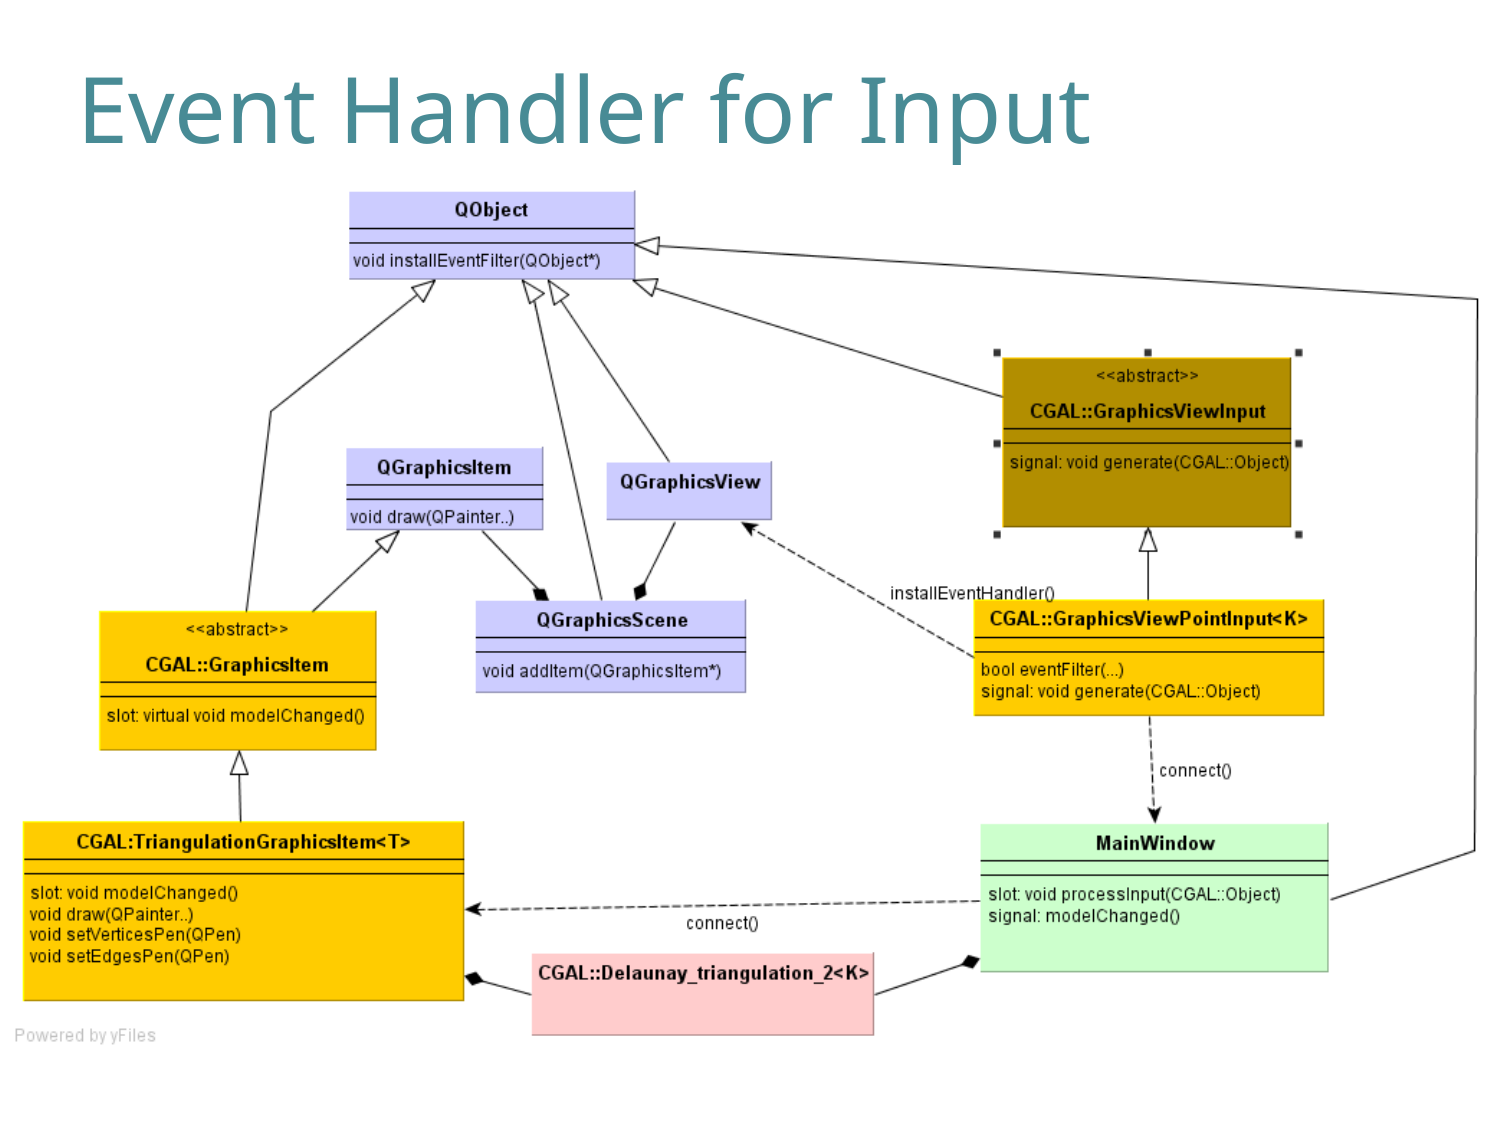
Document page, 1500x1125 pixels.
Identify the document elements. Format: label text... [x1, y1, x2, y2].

title Event Handler for Input [62, 37, 1479, 169]
picture [0, 169, 1500, 1059]
